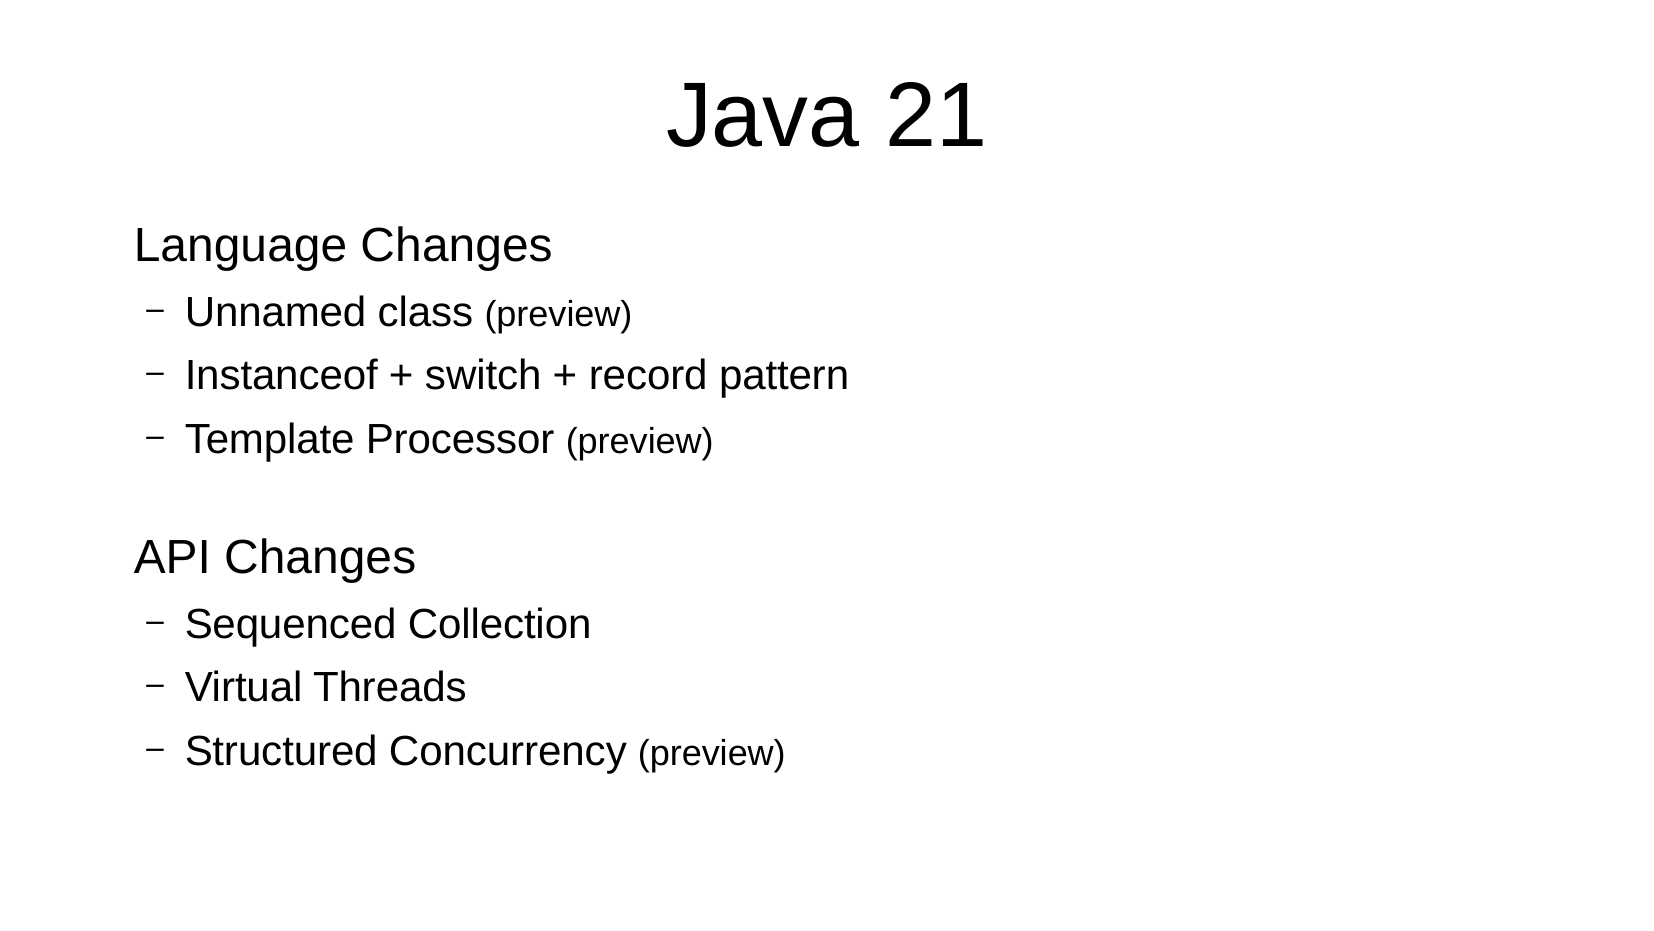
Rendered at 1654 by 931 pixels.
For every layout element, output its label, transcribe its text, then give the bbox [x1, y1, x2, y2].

list Language Changes Unnamed class (preview) Instanceof + switch + record pattern Template Processor (preview) API Changes Sequenced Collection Virtual Threads Structured Concurrency (preview) [82, 217, 1571, 826]
title Java 21 [82, 37, 1571, 193]
